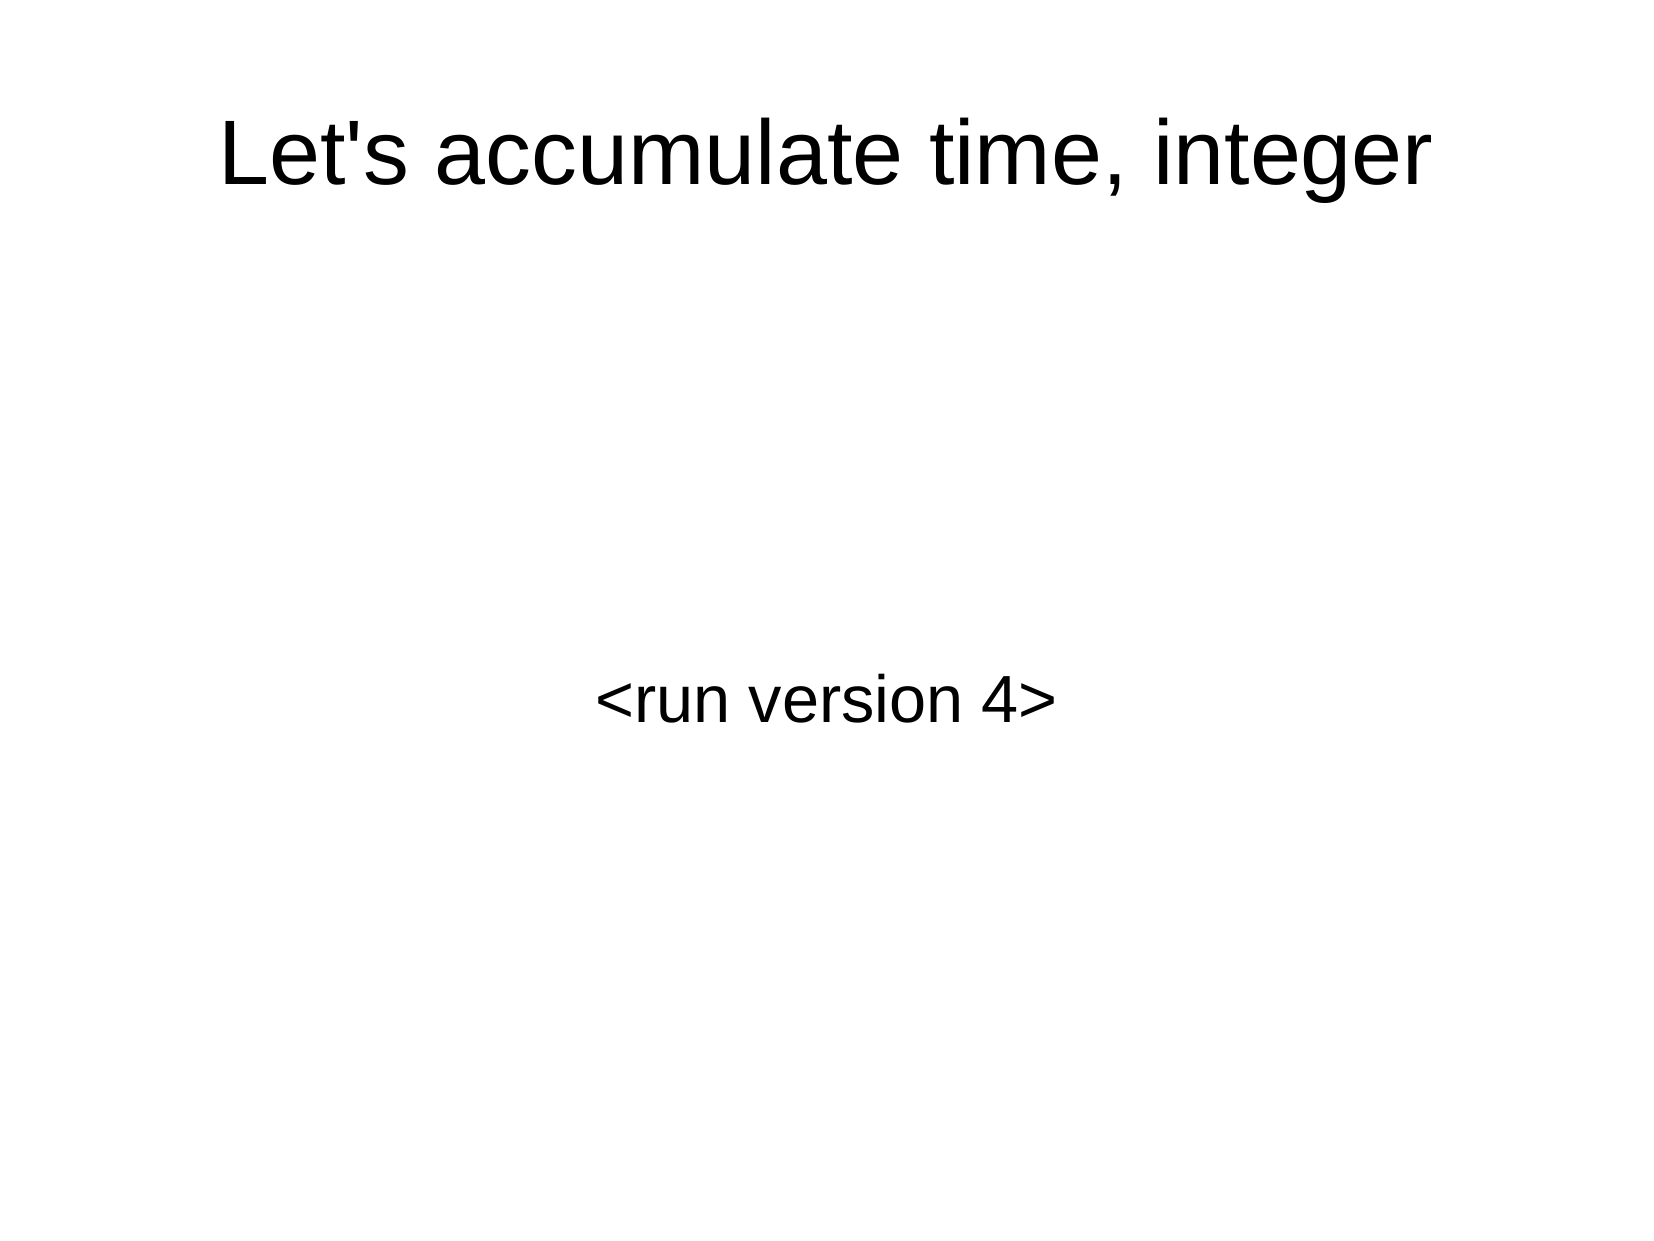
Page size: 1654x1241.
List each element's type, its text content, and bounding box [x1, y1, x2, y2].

title Let's accumulate time, integer [82, 49, 1571, 257]
subtitle <run version 4> [82, 290, 1571, 1109]
